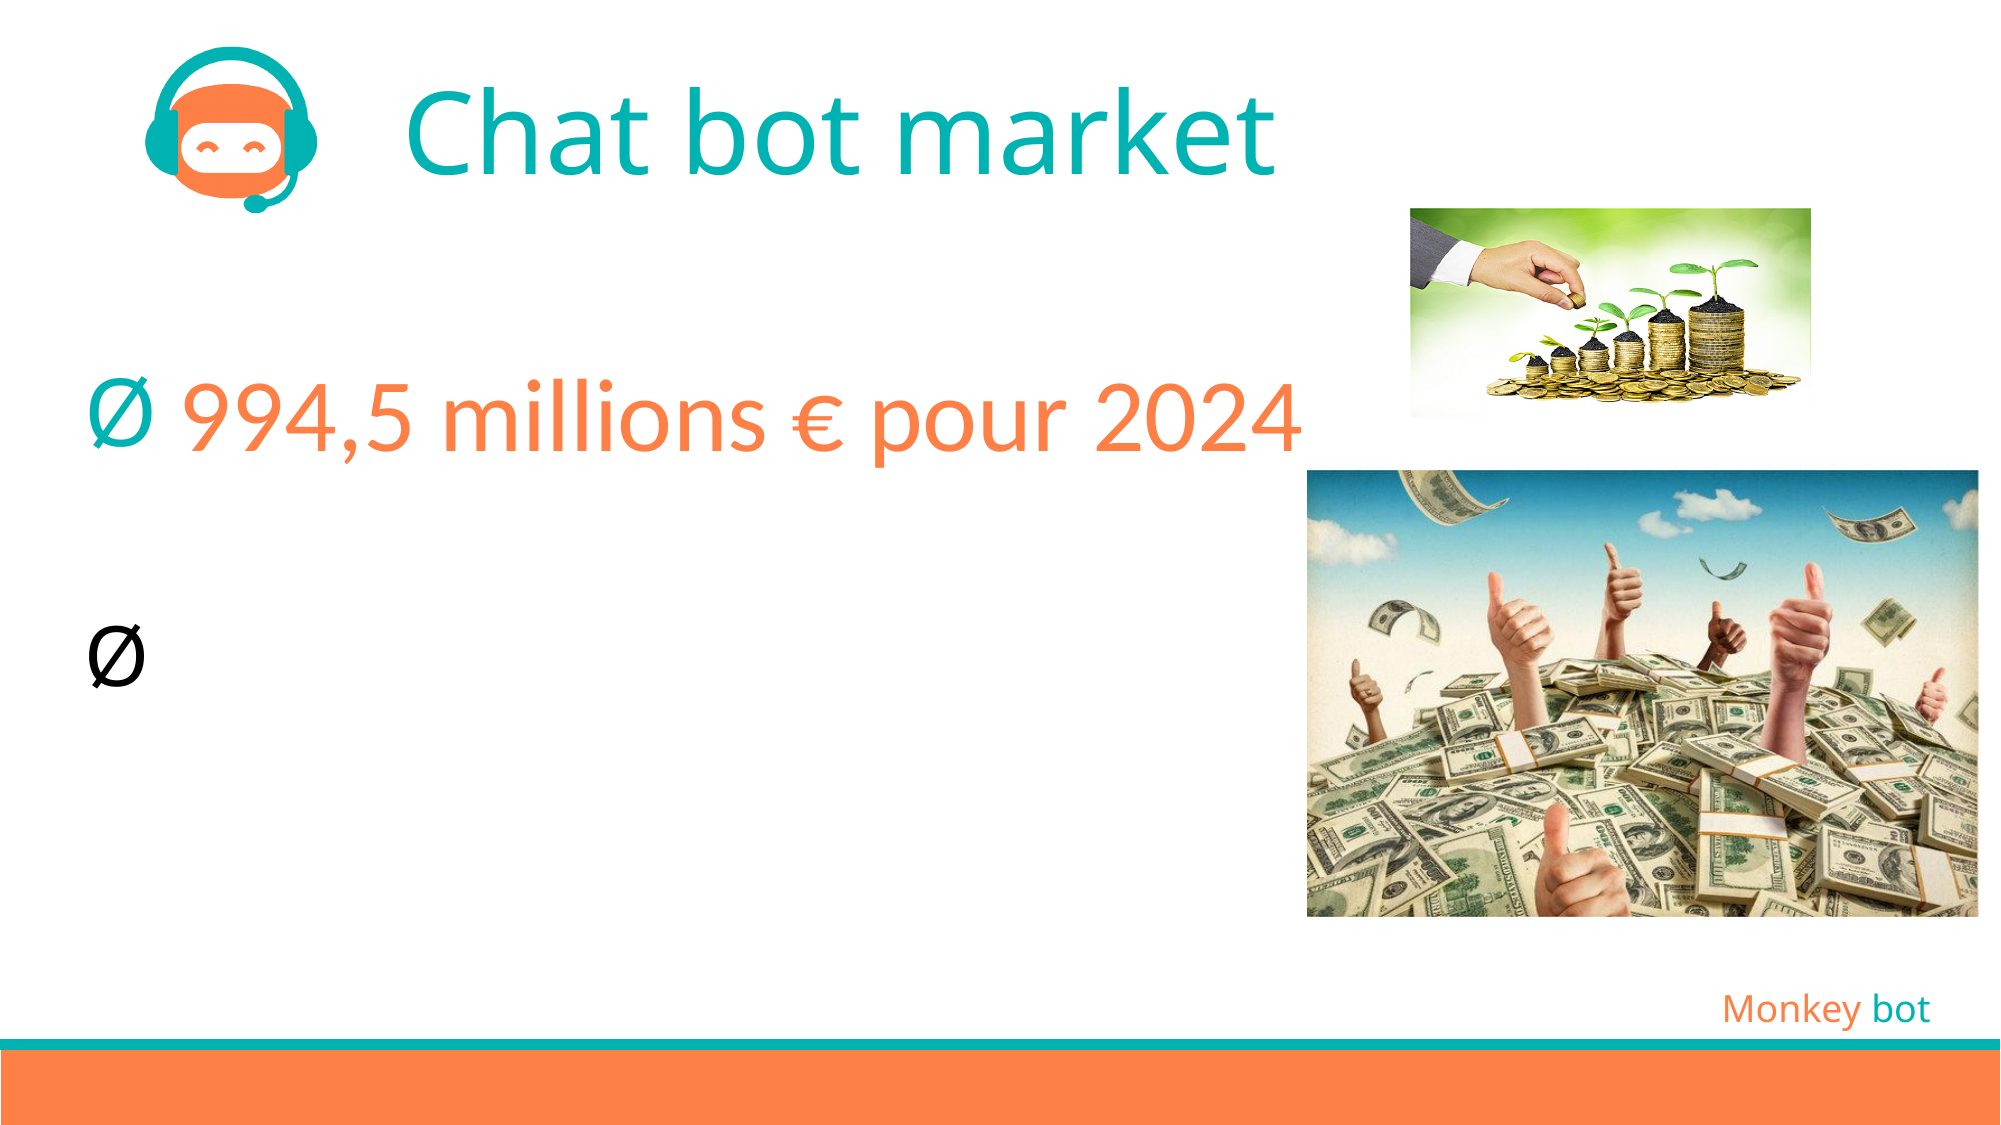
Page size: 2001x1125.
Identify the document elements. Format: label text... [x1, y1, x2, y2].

text_box Monkey bot [1706, 977, 2000, 1039]
text_box Chat bot market [387, 52, 1436, 207]
picture [127, 25, 335, 234]
picture [1307, 470, 1979, 917]
text_box 994,5 millions € pour 2024 [69, 339, 1644, 810]
picture [1410, 208, 1811, 417]
